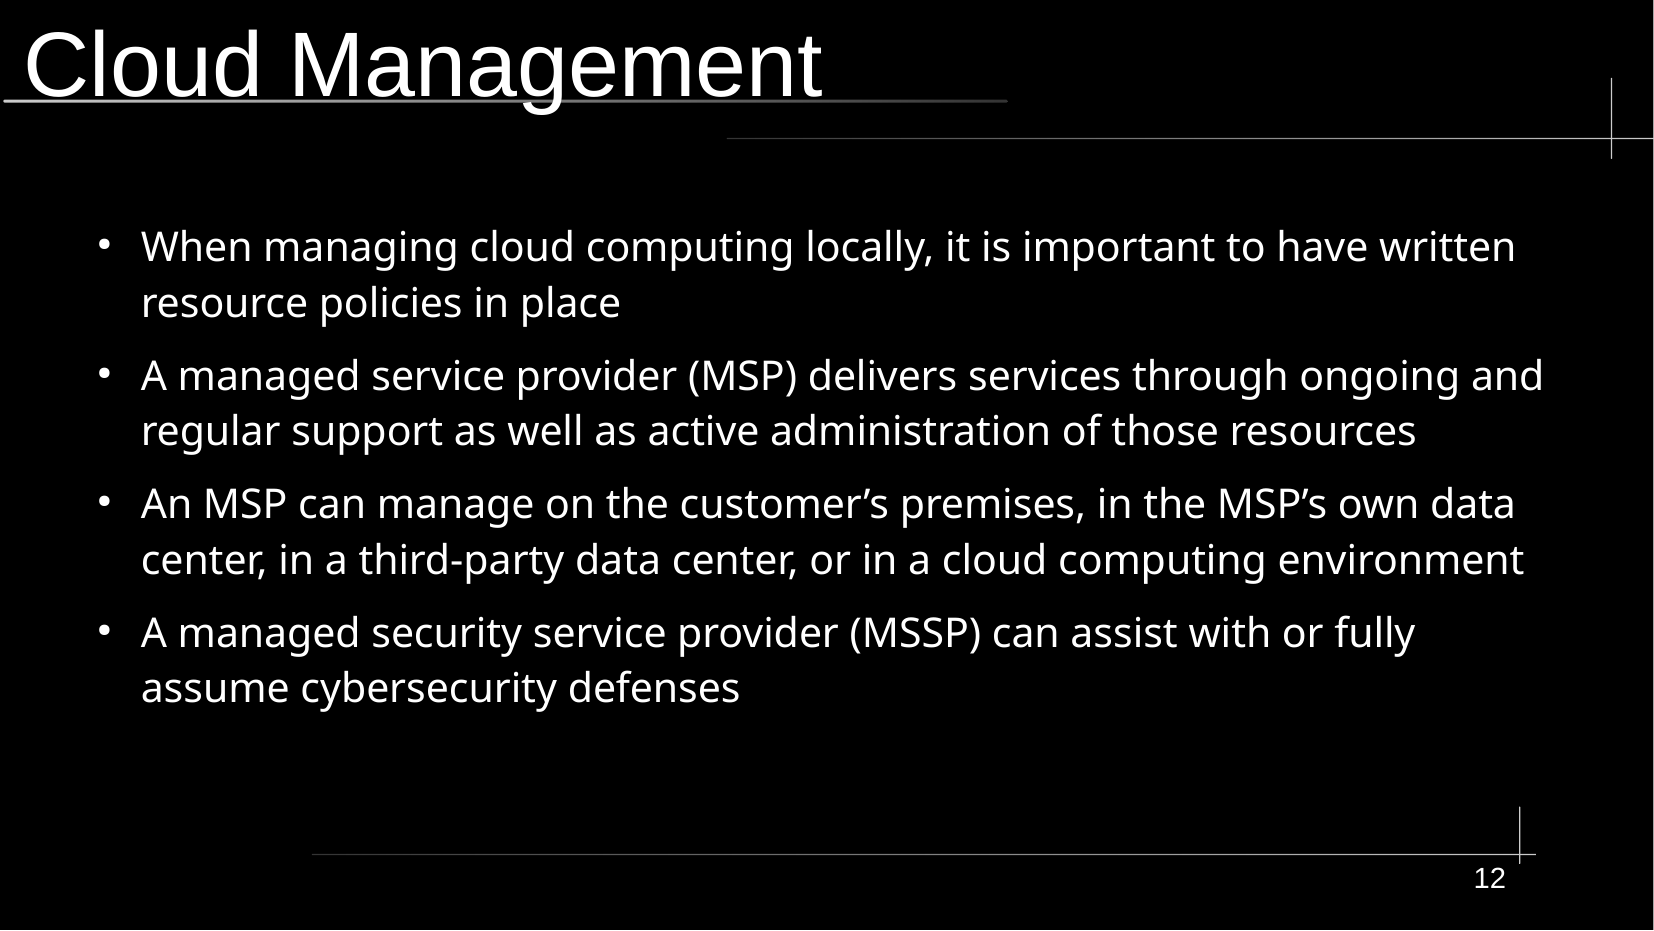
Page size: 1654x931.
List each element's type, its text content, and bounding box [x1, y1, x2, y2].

list When managing cloud computing locally, it is important to have written resource policies in place A managed service provider (MSP) delivers services through ongoing and regular support as well as active administration of those resources An MSP can manage on the customer’s premises, in the MSP’s own data center, in a third-party data center, or in a cloud computing environment A managed security service provider (MSSP) can assist with or fully assume cybersecurity defenses [82, 217, 1571, 758]
title Cloud Management [23, 11, 1589, 119]
